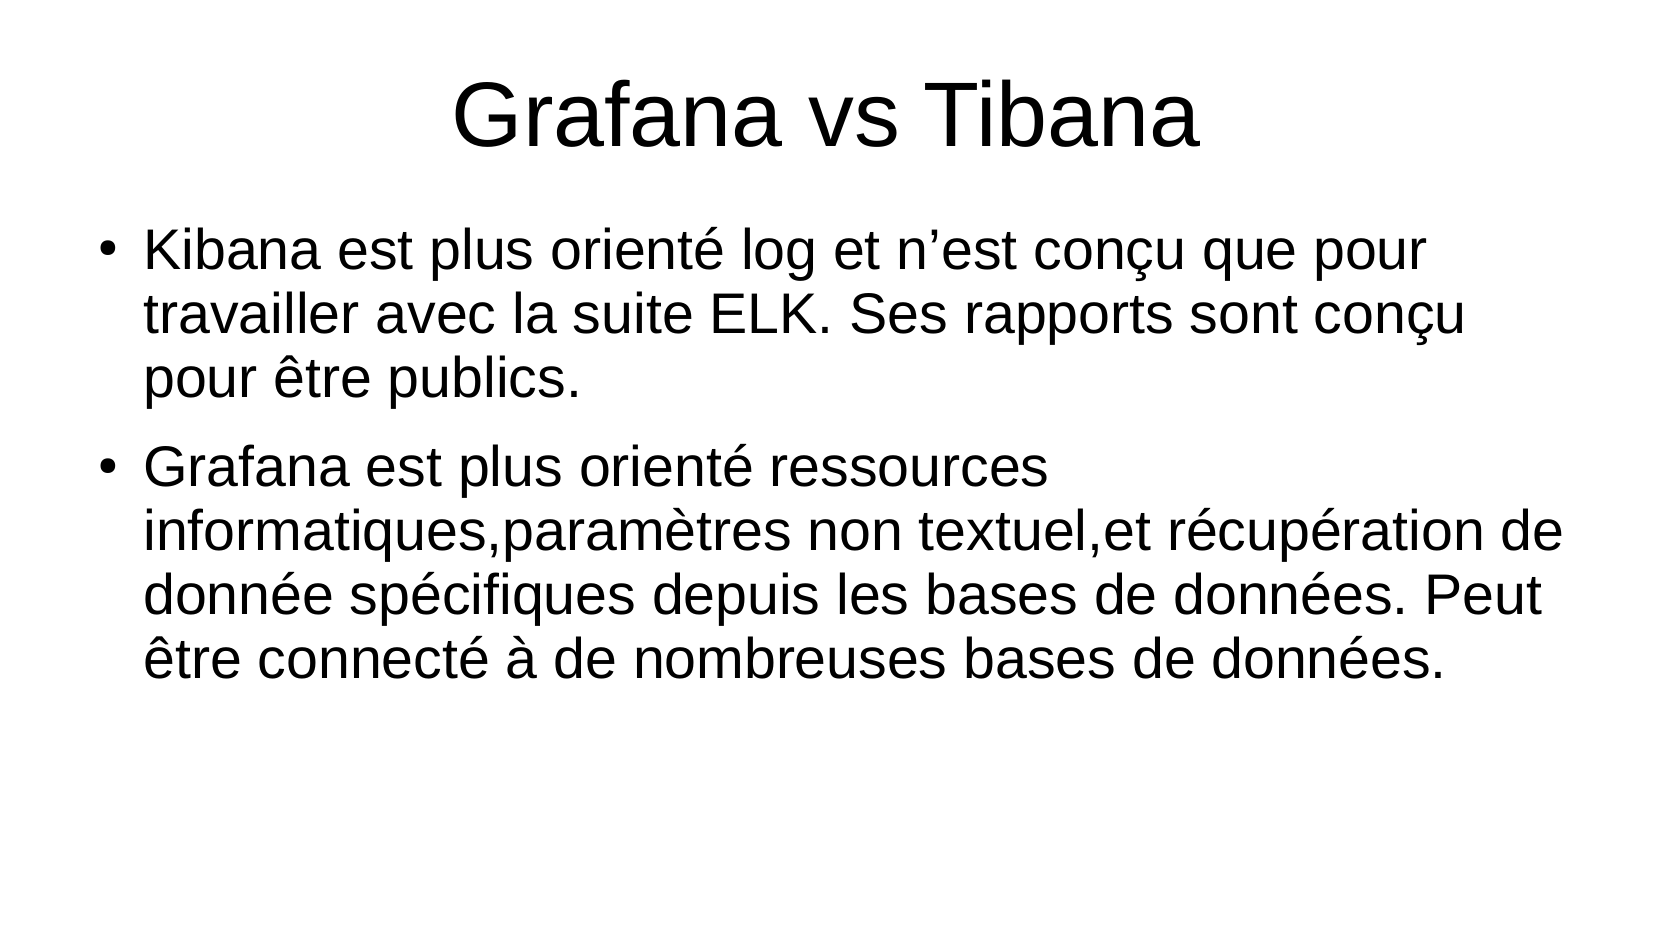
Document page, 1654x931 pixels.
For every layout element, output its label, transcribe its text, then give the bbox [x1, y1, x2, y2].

title Grafana vs Tibana [82, 37, 1571, 193]
list Kibana est plus orienté log et n’est conçu que pour travailler avec la suite ELK. Ses rapports sont conçu pour être publics. Grafana est plus orienté ressources informatiques,paramètres non textuel,et récupération de donnée spécifiques depuis les bases de données. Peut être connecté à de nombreuses bases de données. [82, 217, 1571, 758]
